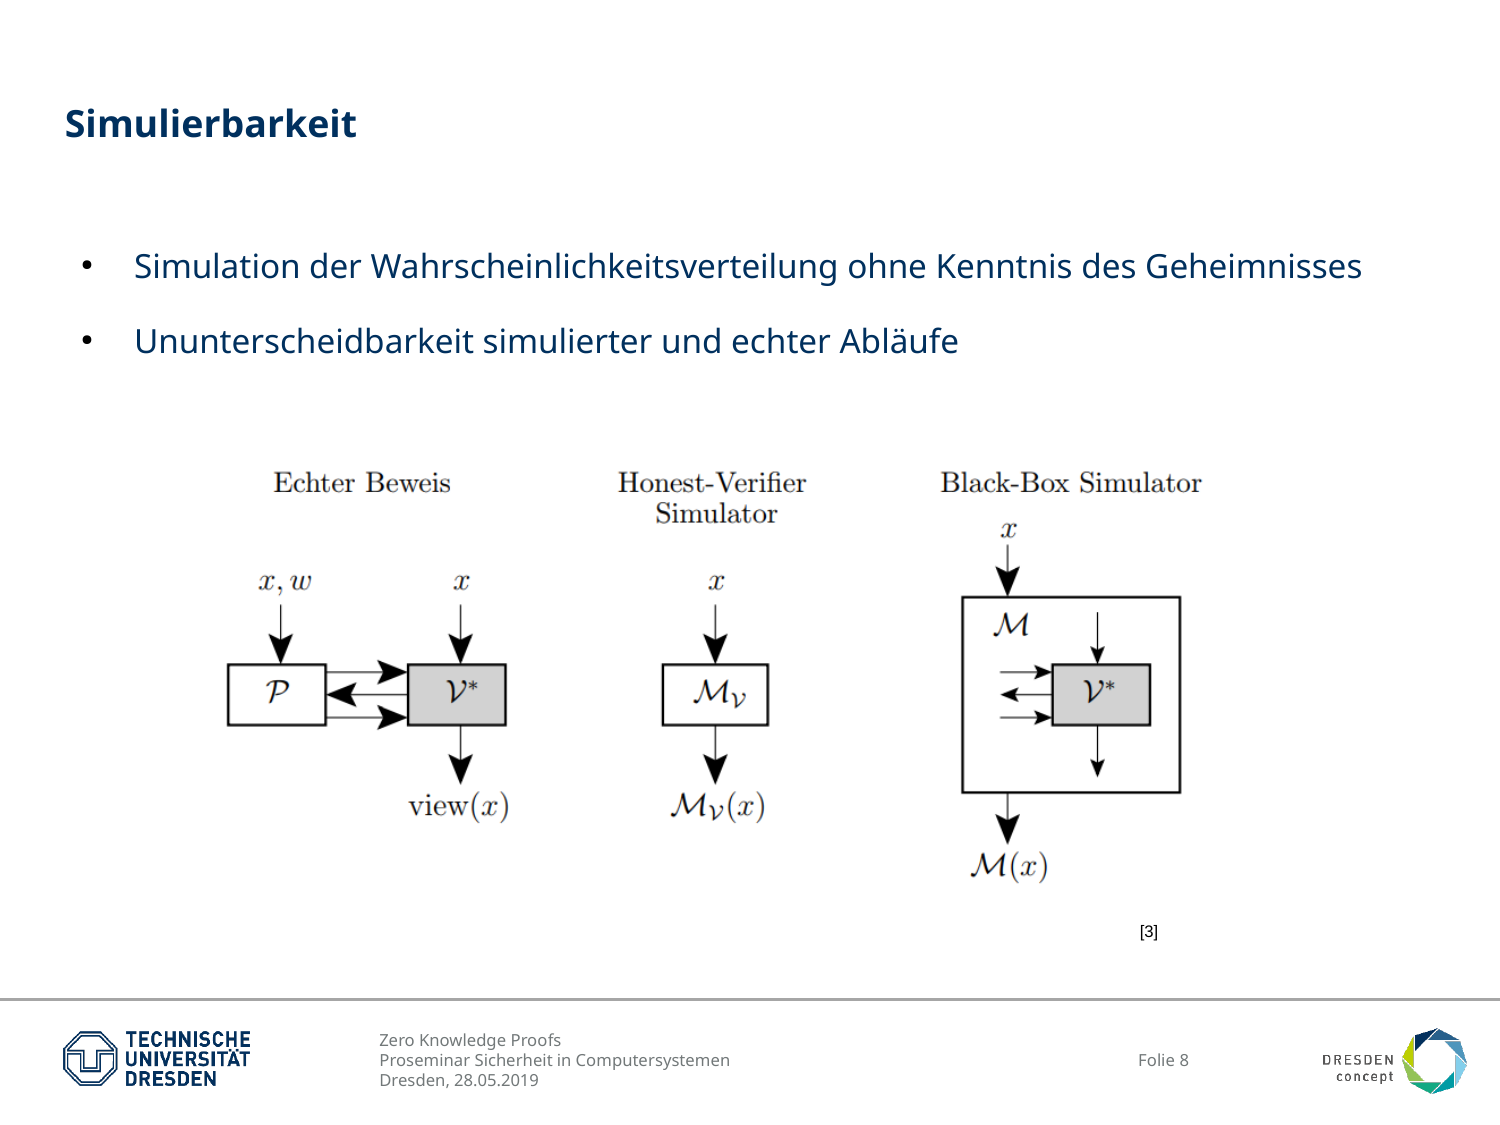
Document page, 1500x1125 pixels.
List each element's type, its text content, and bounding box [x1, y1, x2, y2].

title Simulierbarkeit [64, 56, 1437, 190]
picture [1323, 1028, 1467, 1094]
picture [177, 458, 1242, 898]
list Simulation der Wahrscheinlichkeitsverteilung ohne Kenntnis des Geheimnisses Ununterscheidbarkeit simulierter und echter Abläufe [63, 243, 1437, 941]
picture [63, 1031, 250, 1086]
text_box [3] [1125, 915, 1174, 949]
